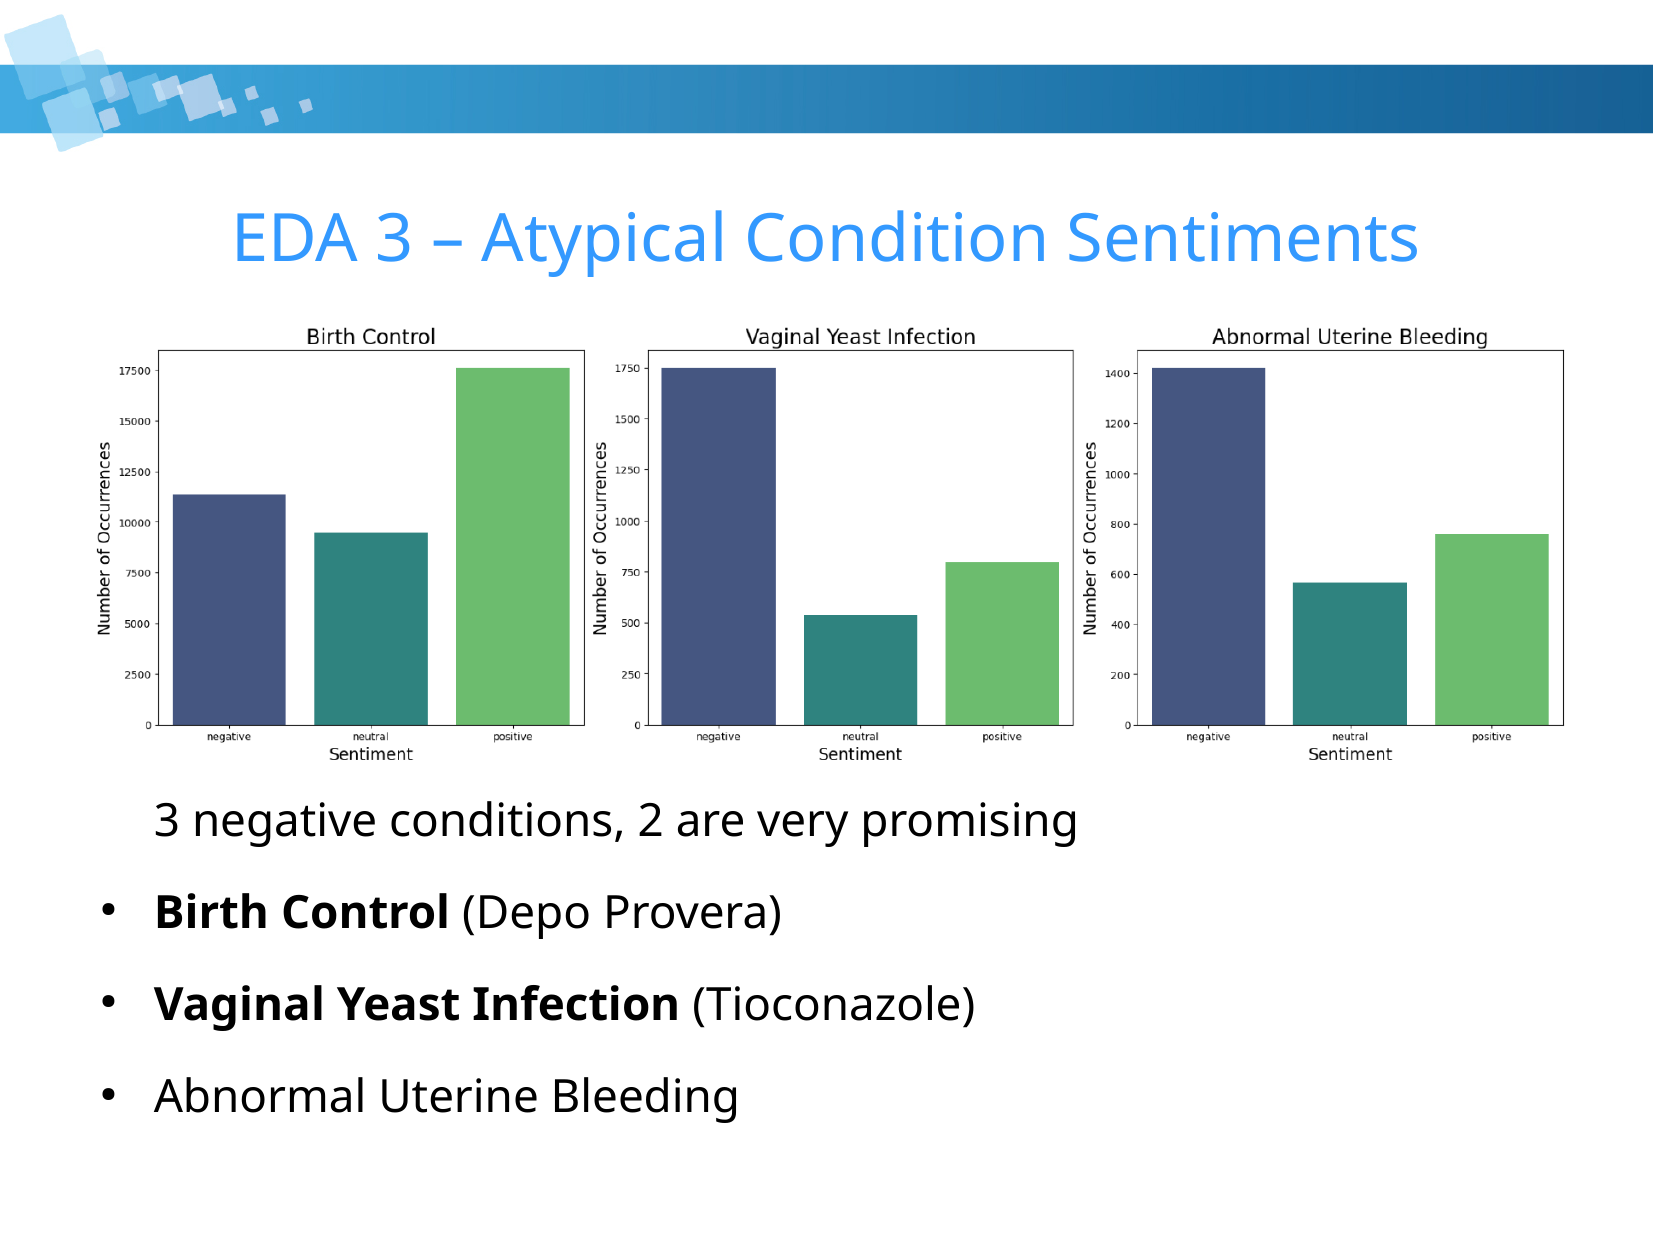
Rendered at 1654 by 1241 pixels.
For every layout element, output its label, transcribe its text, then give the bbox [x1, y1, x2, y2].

list 3 negative conditions, 2 are very promising Birth Control (Depo Provera) Vaginal Yeast Infection (Tioconazole) Abnormal Uterine Bleeding [82, 787, 1571, 1211]
title EDA 3 – Atypical Condition Sentiments [82, 132, 1571, 316]
picture [0, 0, 1653, 1238]
